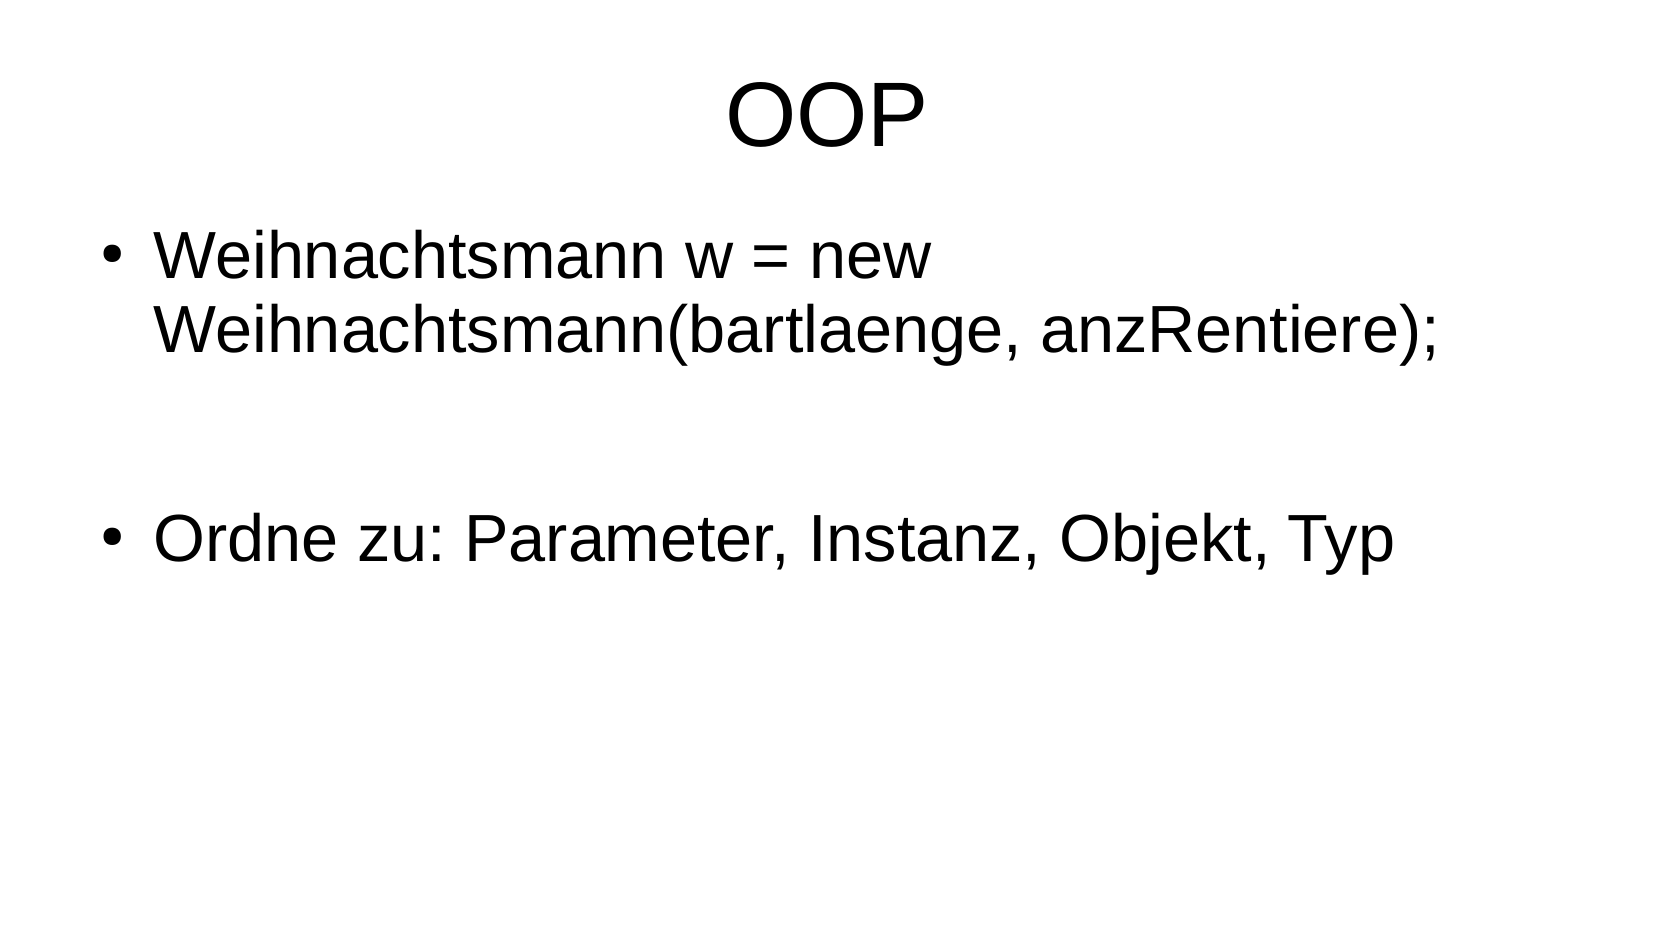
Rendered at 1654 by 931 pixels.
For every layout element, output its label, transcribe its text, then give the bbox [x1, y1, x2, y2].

title OOP [82, 37, 1571, 193]
list Weihnachtsmann w = new Weihnachtsmann(bartlaenge, anzRentiere); Ordne zu: Parameter, Instanz, Objekt, Typ [82, 217, 1571, 758]
